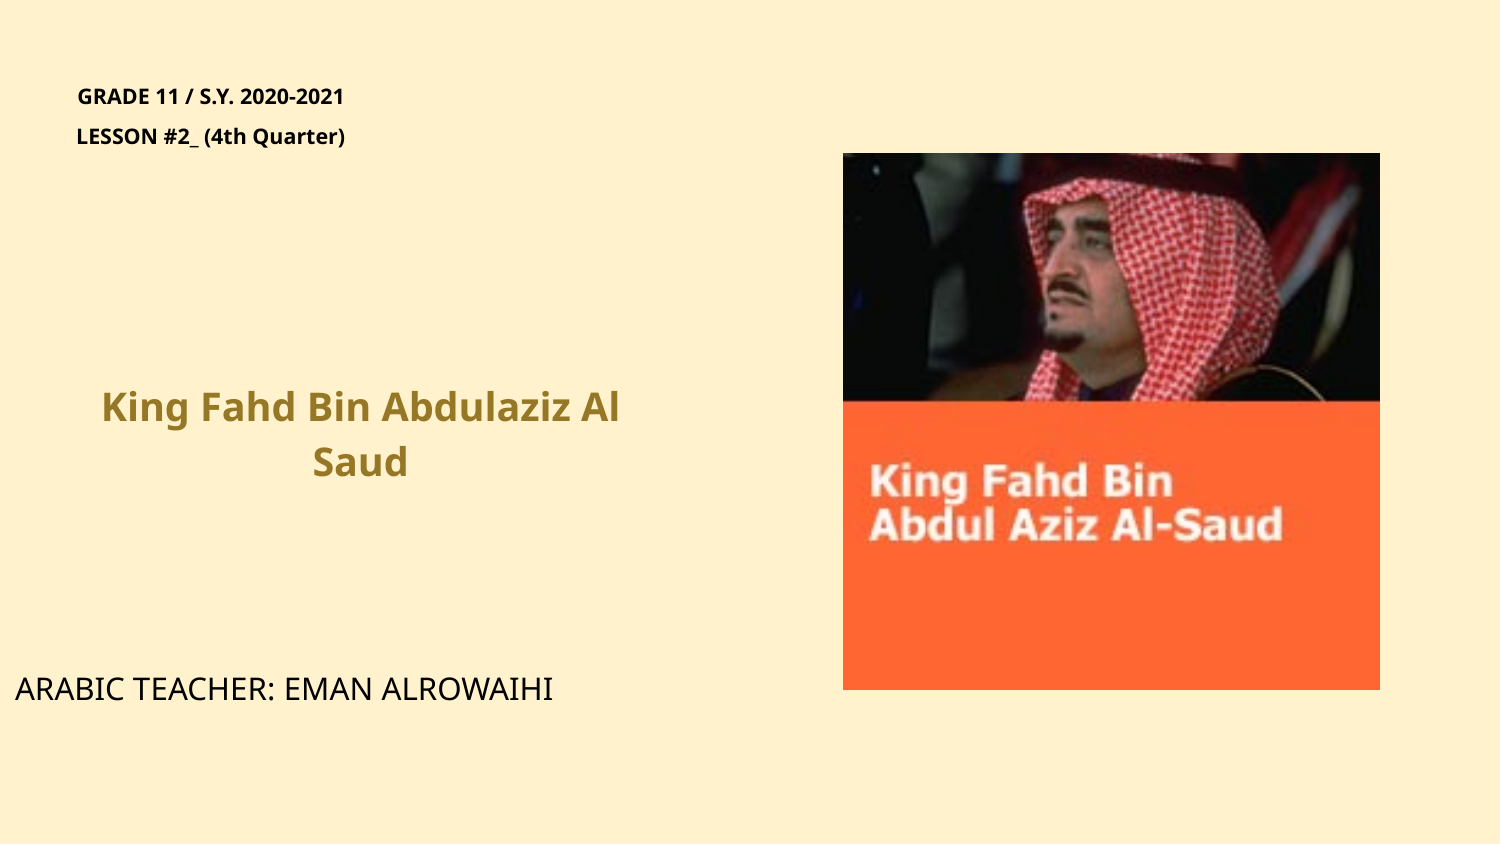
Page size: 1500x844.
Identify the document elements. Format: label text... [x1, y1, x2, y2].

subtitle GRADE 11 / S.Y. 2020-2021 LESSON #2_ (4th Quarter) [39, 63, 861, 170]
text_box King Fahd Bin Abdulaziz Al Saud [39, 360, 683, 543]
picture [843, 153, 1380, 690]
text_box ARABIC TEACHER: EMAN ALROWAIHI [0, 654, 899, 761]
